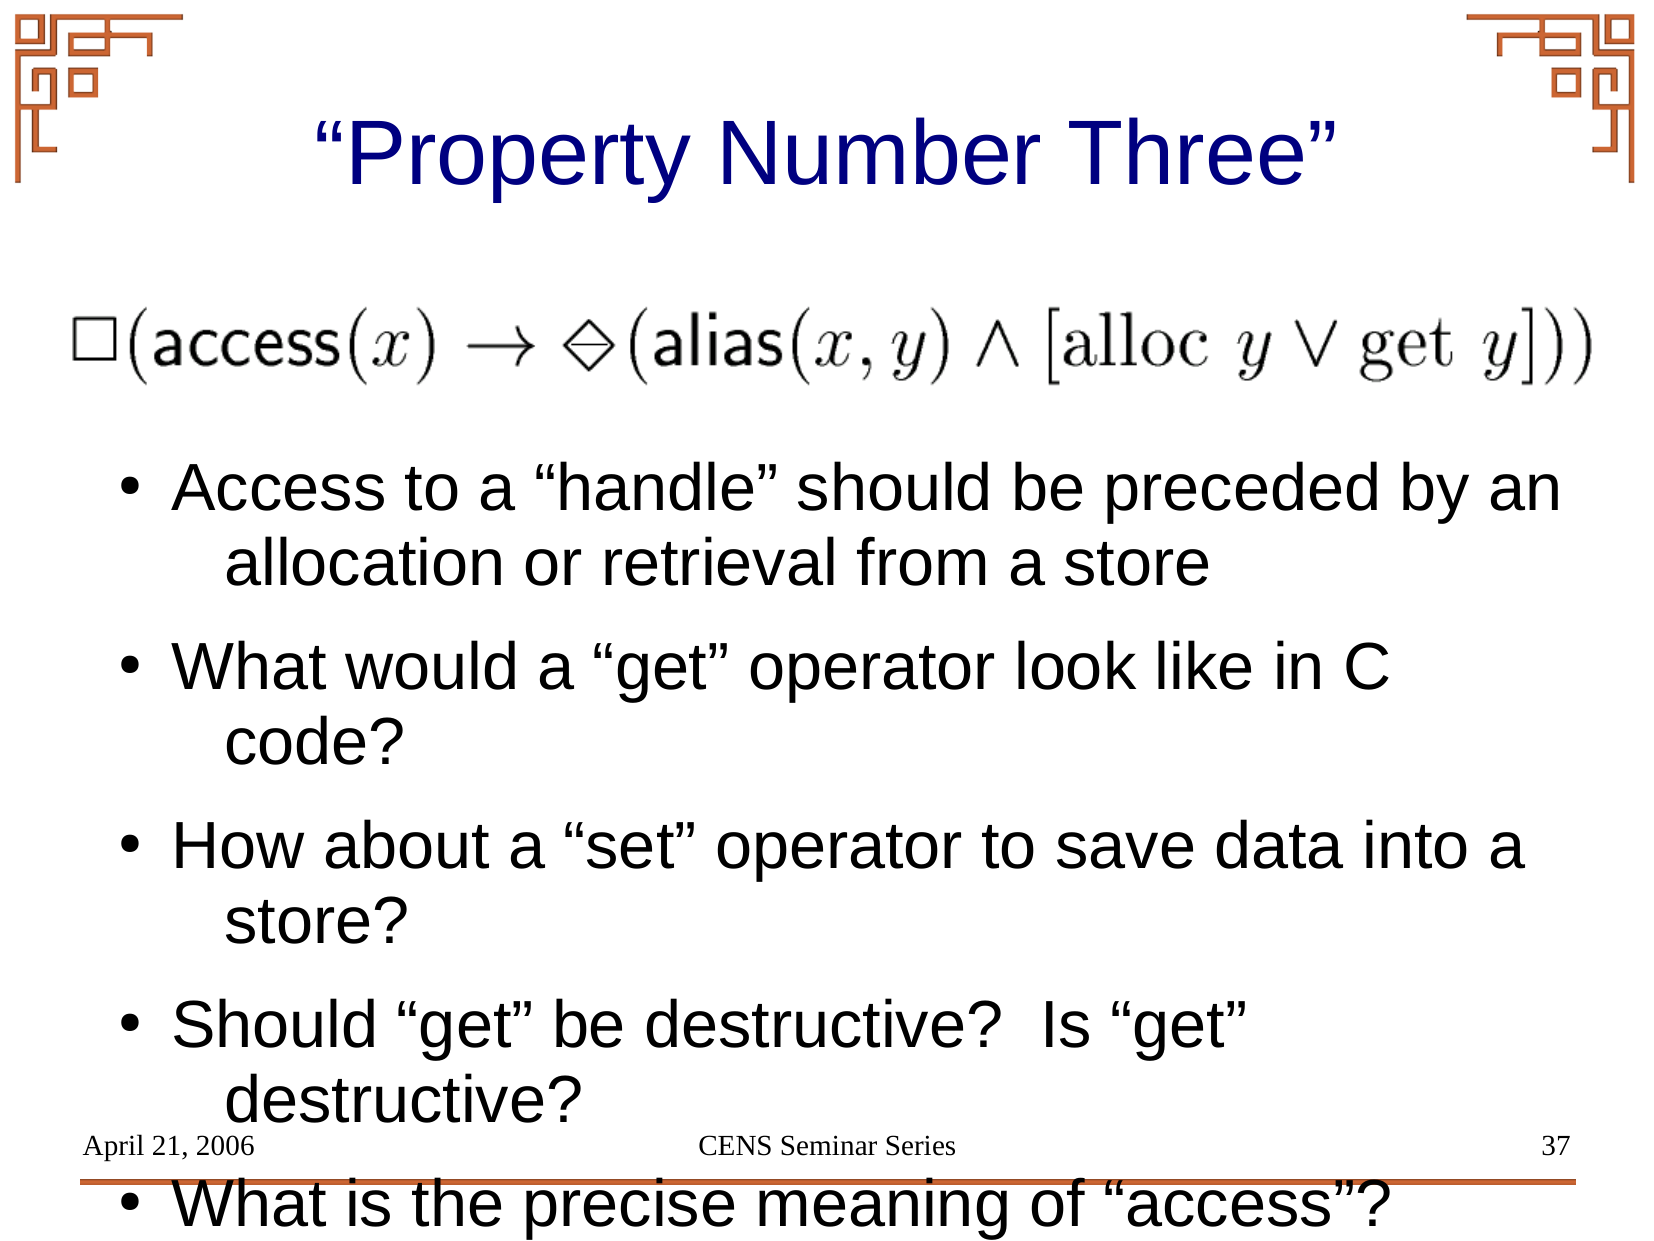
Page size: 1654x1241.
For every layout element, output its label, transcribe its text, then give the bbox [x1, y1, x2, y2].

picture [0, 0, 194, 194]
picture [1376, 1179, 1576, 1185]
picture [244, 1179, 435, 1185]
picture [1078, 1179, 1373, 1185]
picture [1456, 0, 1650, 194]
picture [440, 1179, 1074, 1185]
list Access to a “handle” should be preceded by an allocation or retrieval from a store What would a “get” operator look like in C code? How about a “set” operator to save data into a store? Should “get” be destructive? Is “get” destructive? What is the precise meaning of “access”? [82, 450, 1571, 1094]
title “Property Number Three” [82, 49, 1571, 257]
picture [62, 295, 1604, 393]
picture [80, 1179, 239, 1185]
